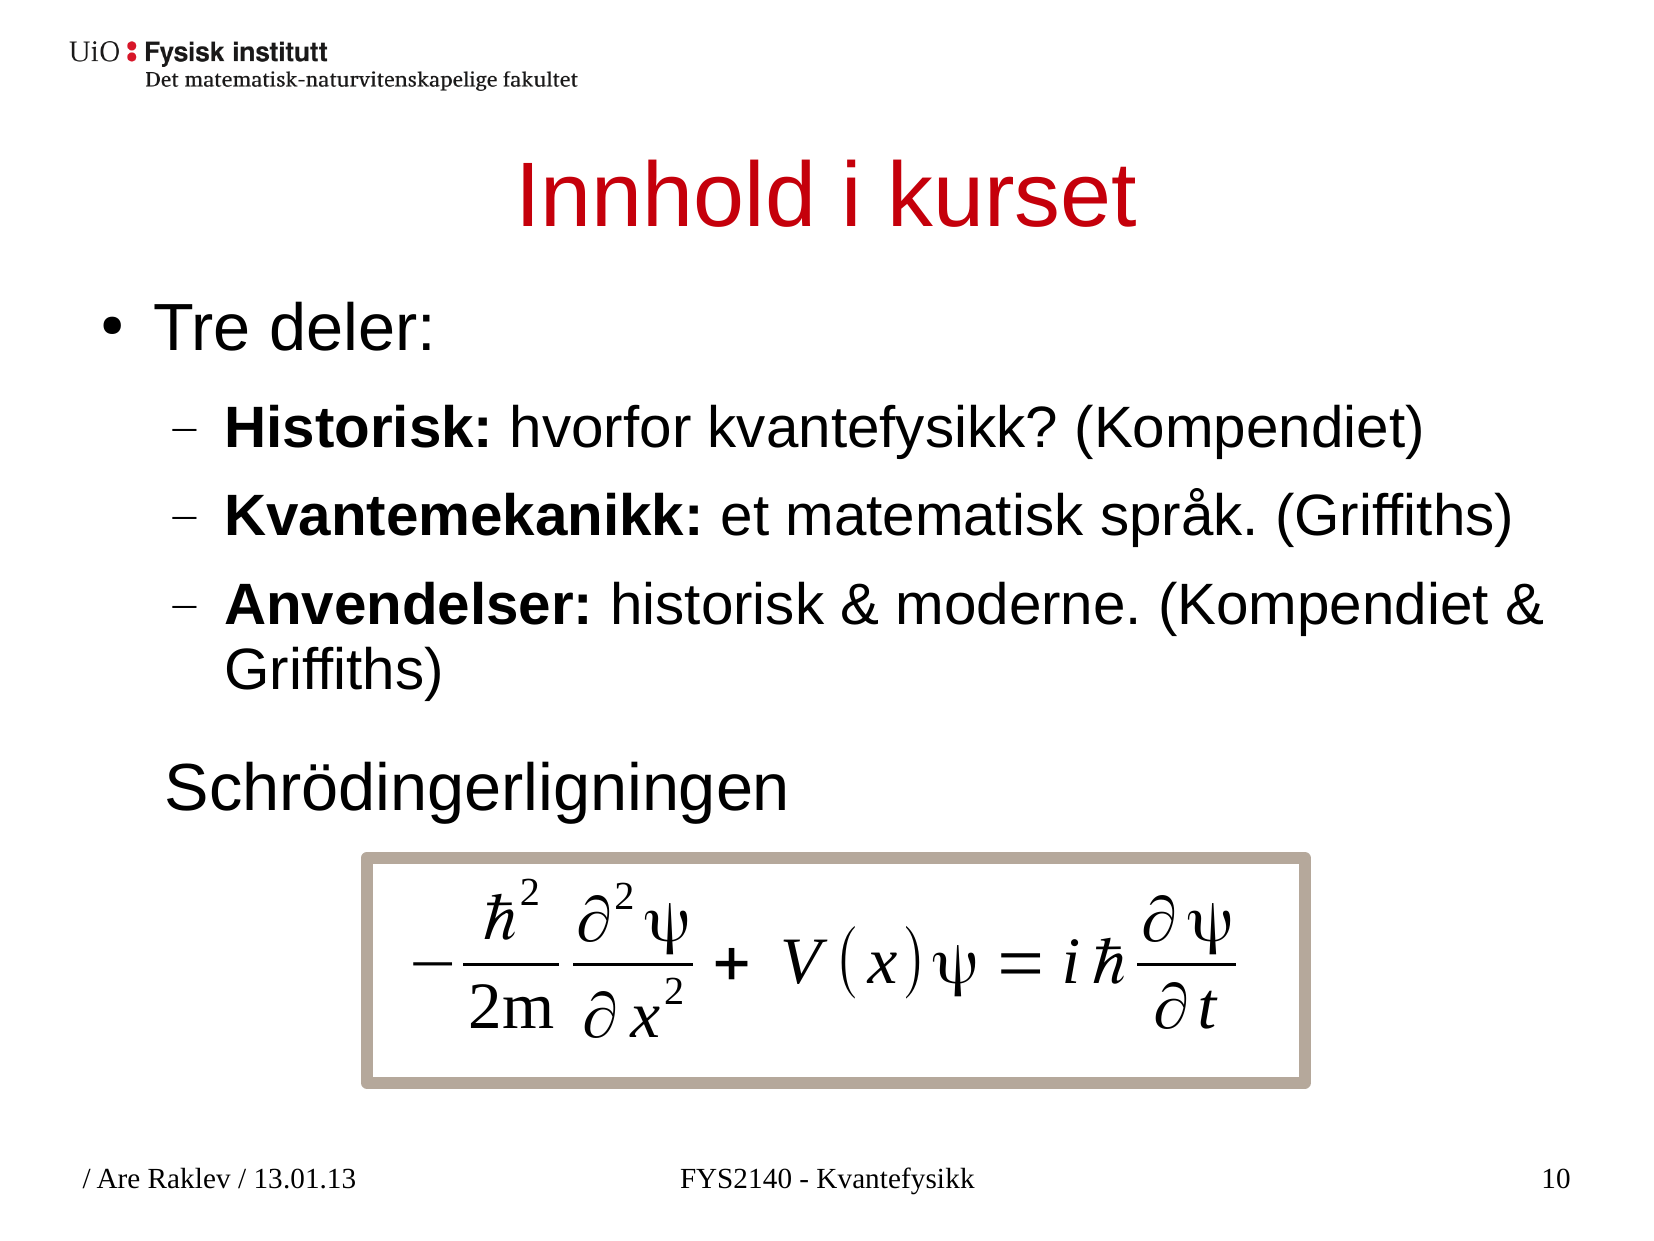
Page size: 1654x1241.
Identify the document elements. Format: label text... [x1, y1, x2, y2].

picture [68, 37, 581, 93]
title Innhold i kurset [82, 90, 1571, 290]
text_box Schrödingerligningen [150, 742, 966, 842]
text_box [367, 857, 1305, 1083]
chart [401, 869, 1247, 1053]
list Tre deler: Historisk: hvorfor kvantefysikk? (Kompendiet) Kvantemekanikk: et matematisk språk. (Griffiths) Anvendelser: historisk & moderne. (Kompendiet & Griffiths) [82, 290, 1571, 1094]
